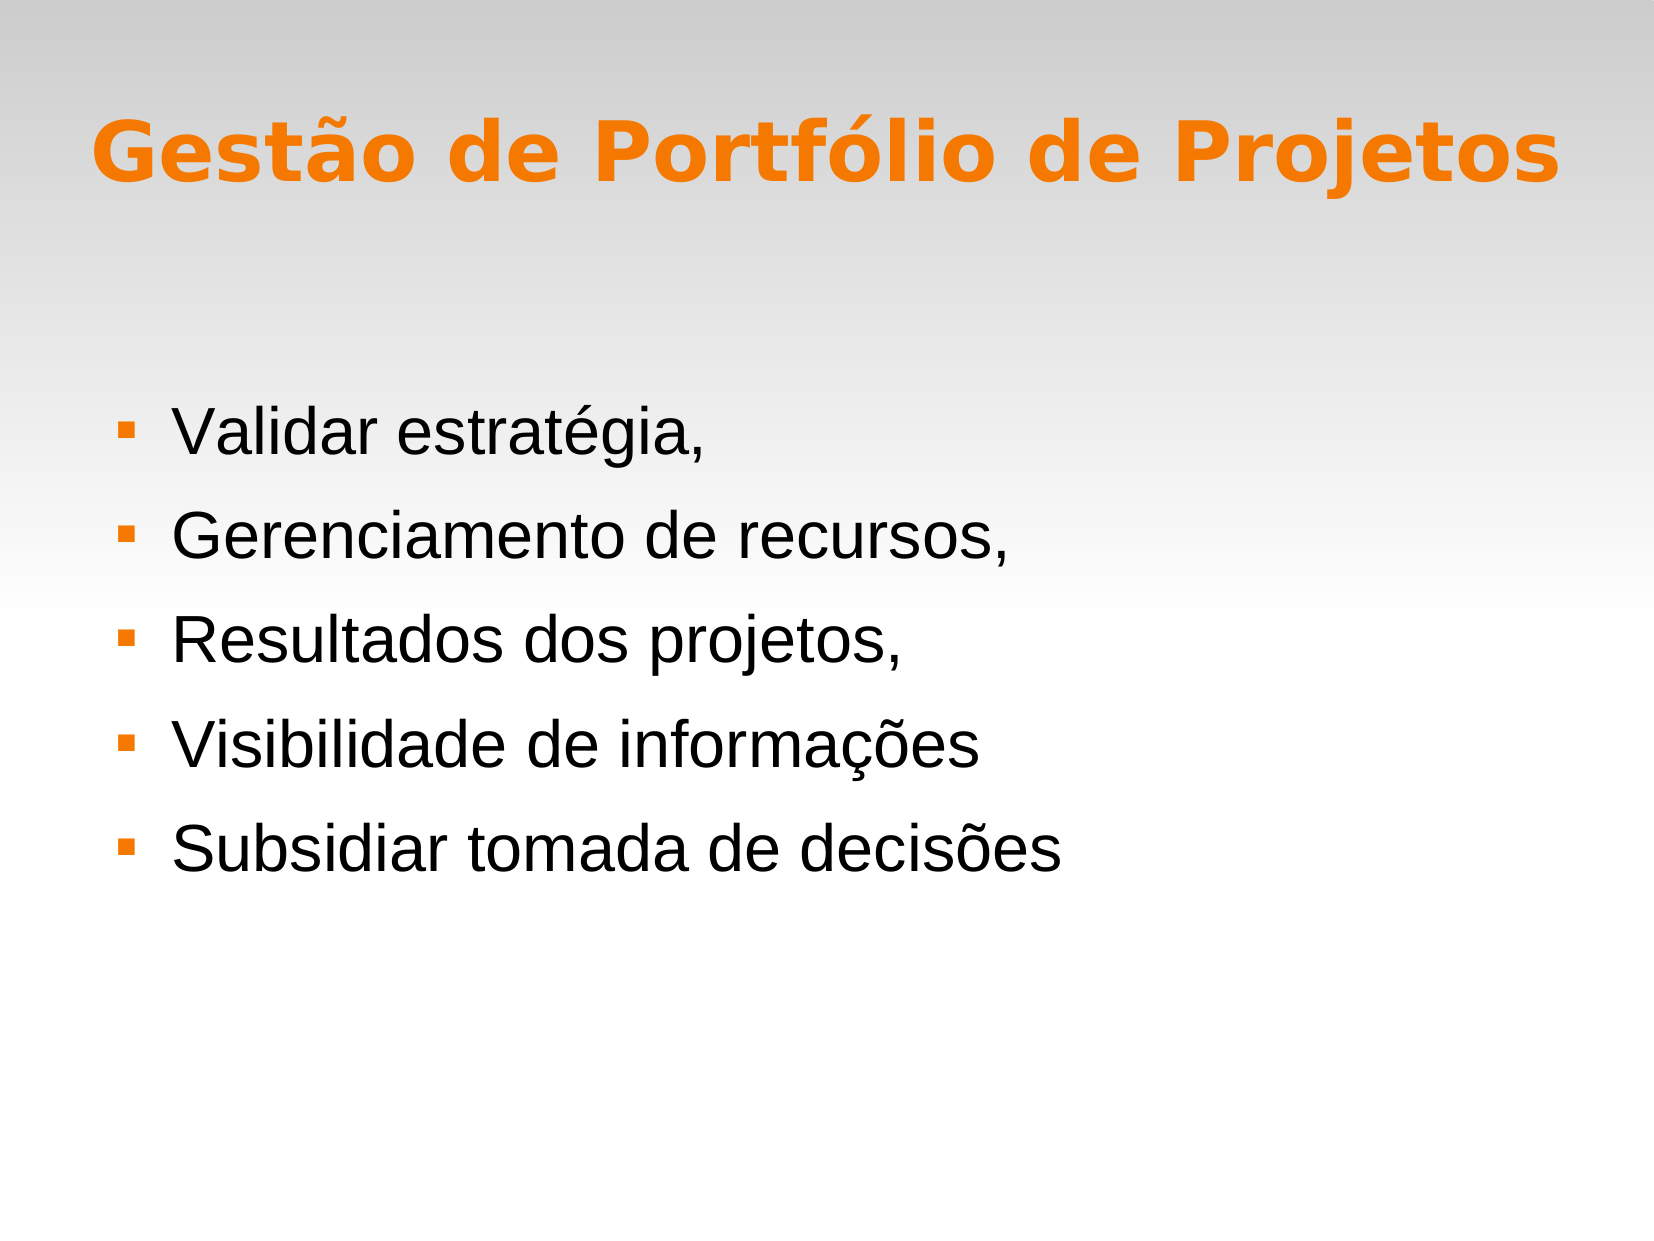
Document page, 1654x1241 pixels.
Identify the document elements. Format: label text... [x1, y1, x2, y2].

title Gestão de Portfólio de Projetos [82, 49, 1571, 257]
list Validar estratégia, Gerenciamento de recursos, Resultados dos projetos, Visibilidade de informações Subsidiar tomada de decisões [82, 290, 1571, 1109]
